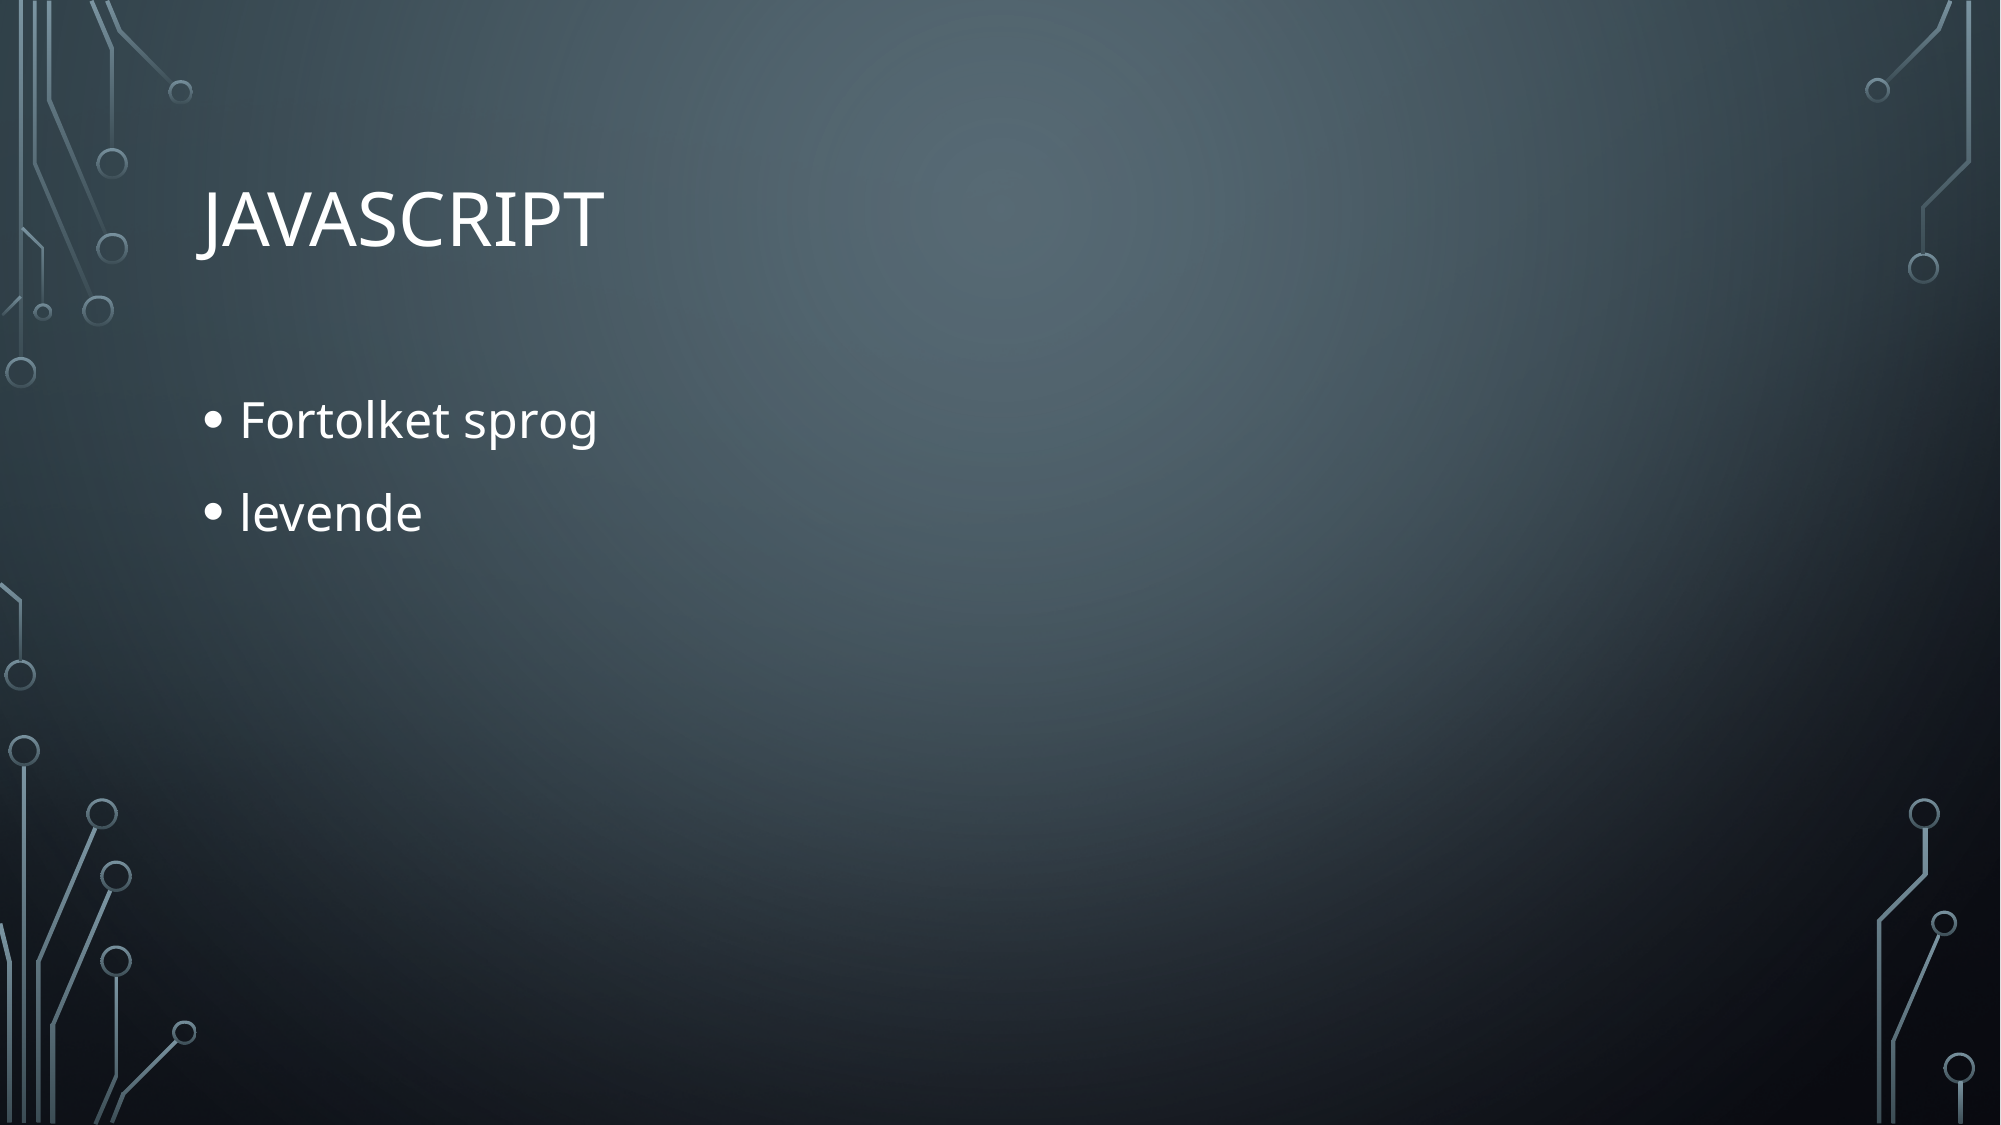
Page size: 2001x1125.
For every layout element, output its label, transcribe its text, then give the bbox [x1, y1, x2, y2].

title JavaScript [187, 101, 1813, 344]
list Fortolket sprog levende [187, 369, 1813, 951]
